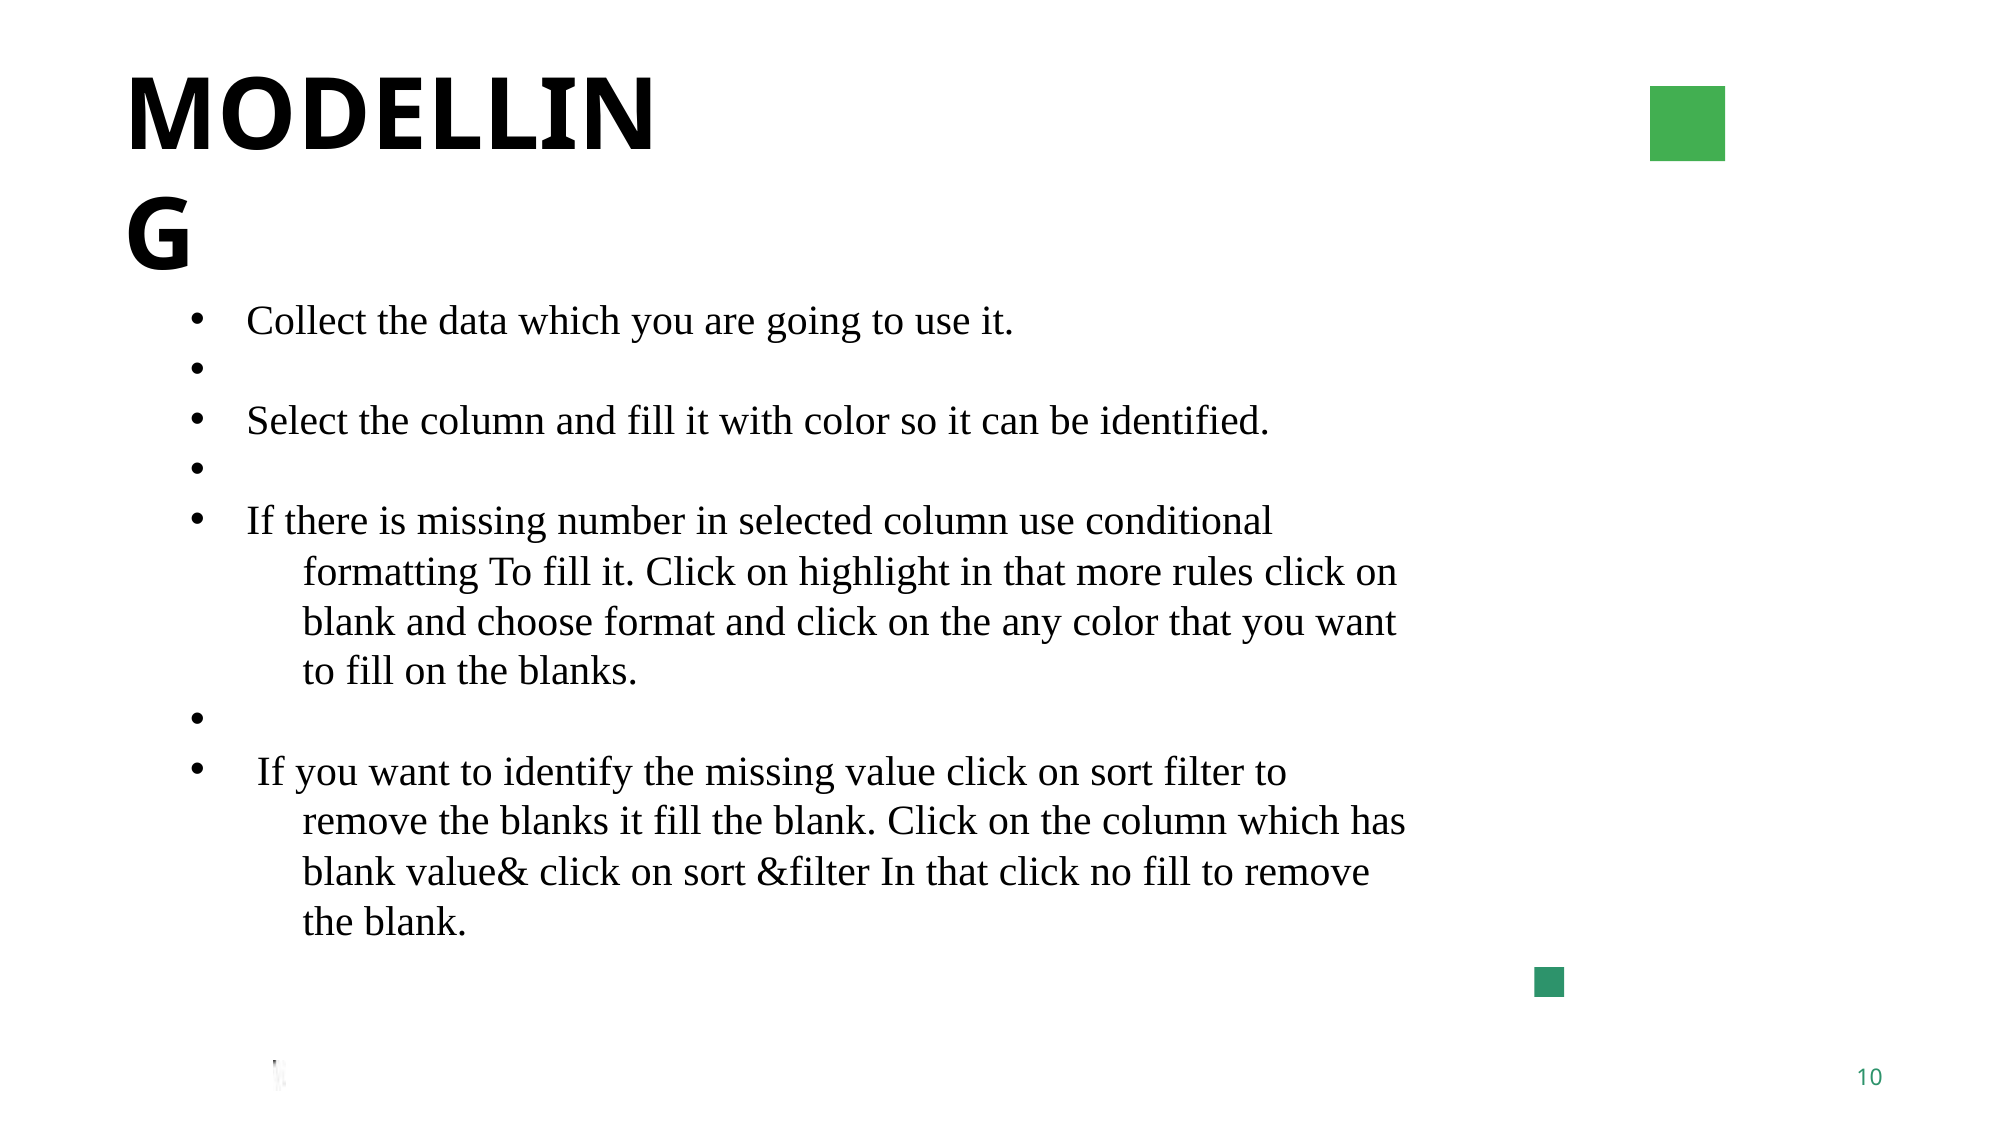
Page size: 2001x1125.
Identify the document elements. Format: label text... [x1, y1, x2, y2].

text_box Collect the data which you are going to use it. Select the column and fill it with color so it can be identified. If there is missing number in selected column use conditional formatting To fill it. Click on highlight in that more rules click on blank and choose format and click on the any color that you want to fill on the blanks. If you want to identify the missing value click on sort filter to remove the blanks it fill the blank. Click on the column which has blank value& click on sort &filter In that click no fill to remove the blank. [175, 285, 1430, 958]
text_box 10 [1849, 1061, 1888, 1094]
picture [273, 1060, 286, 1091]
text_box [1650, 86, 1726, 162]
text_box MODELLING [121, 47, 664, 173]
text_box [1534, 967, 1565, 997]
